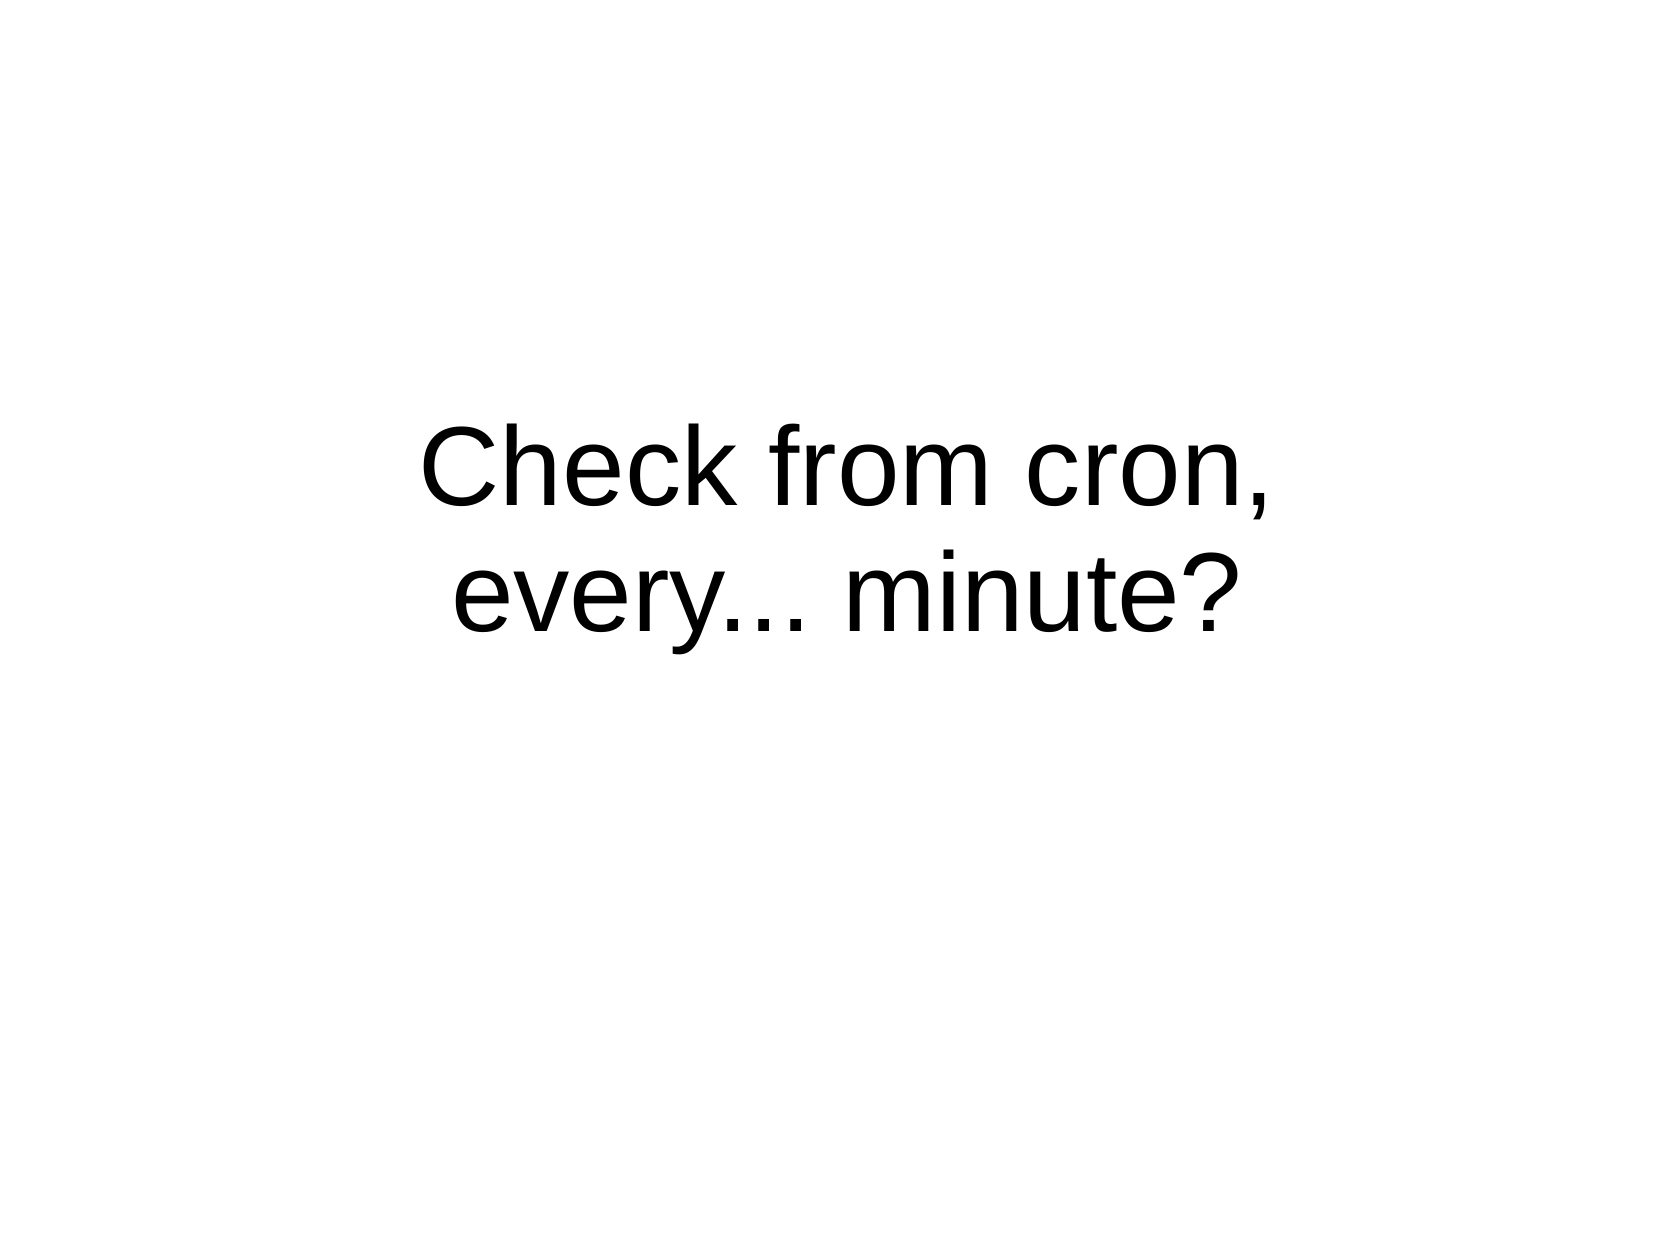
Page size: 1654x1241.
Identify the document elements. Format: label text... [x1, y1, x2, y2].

subtitle Check from cron, every... minute? [82, 49, 1571, 1010]
